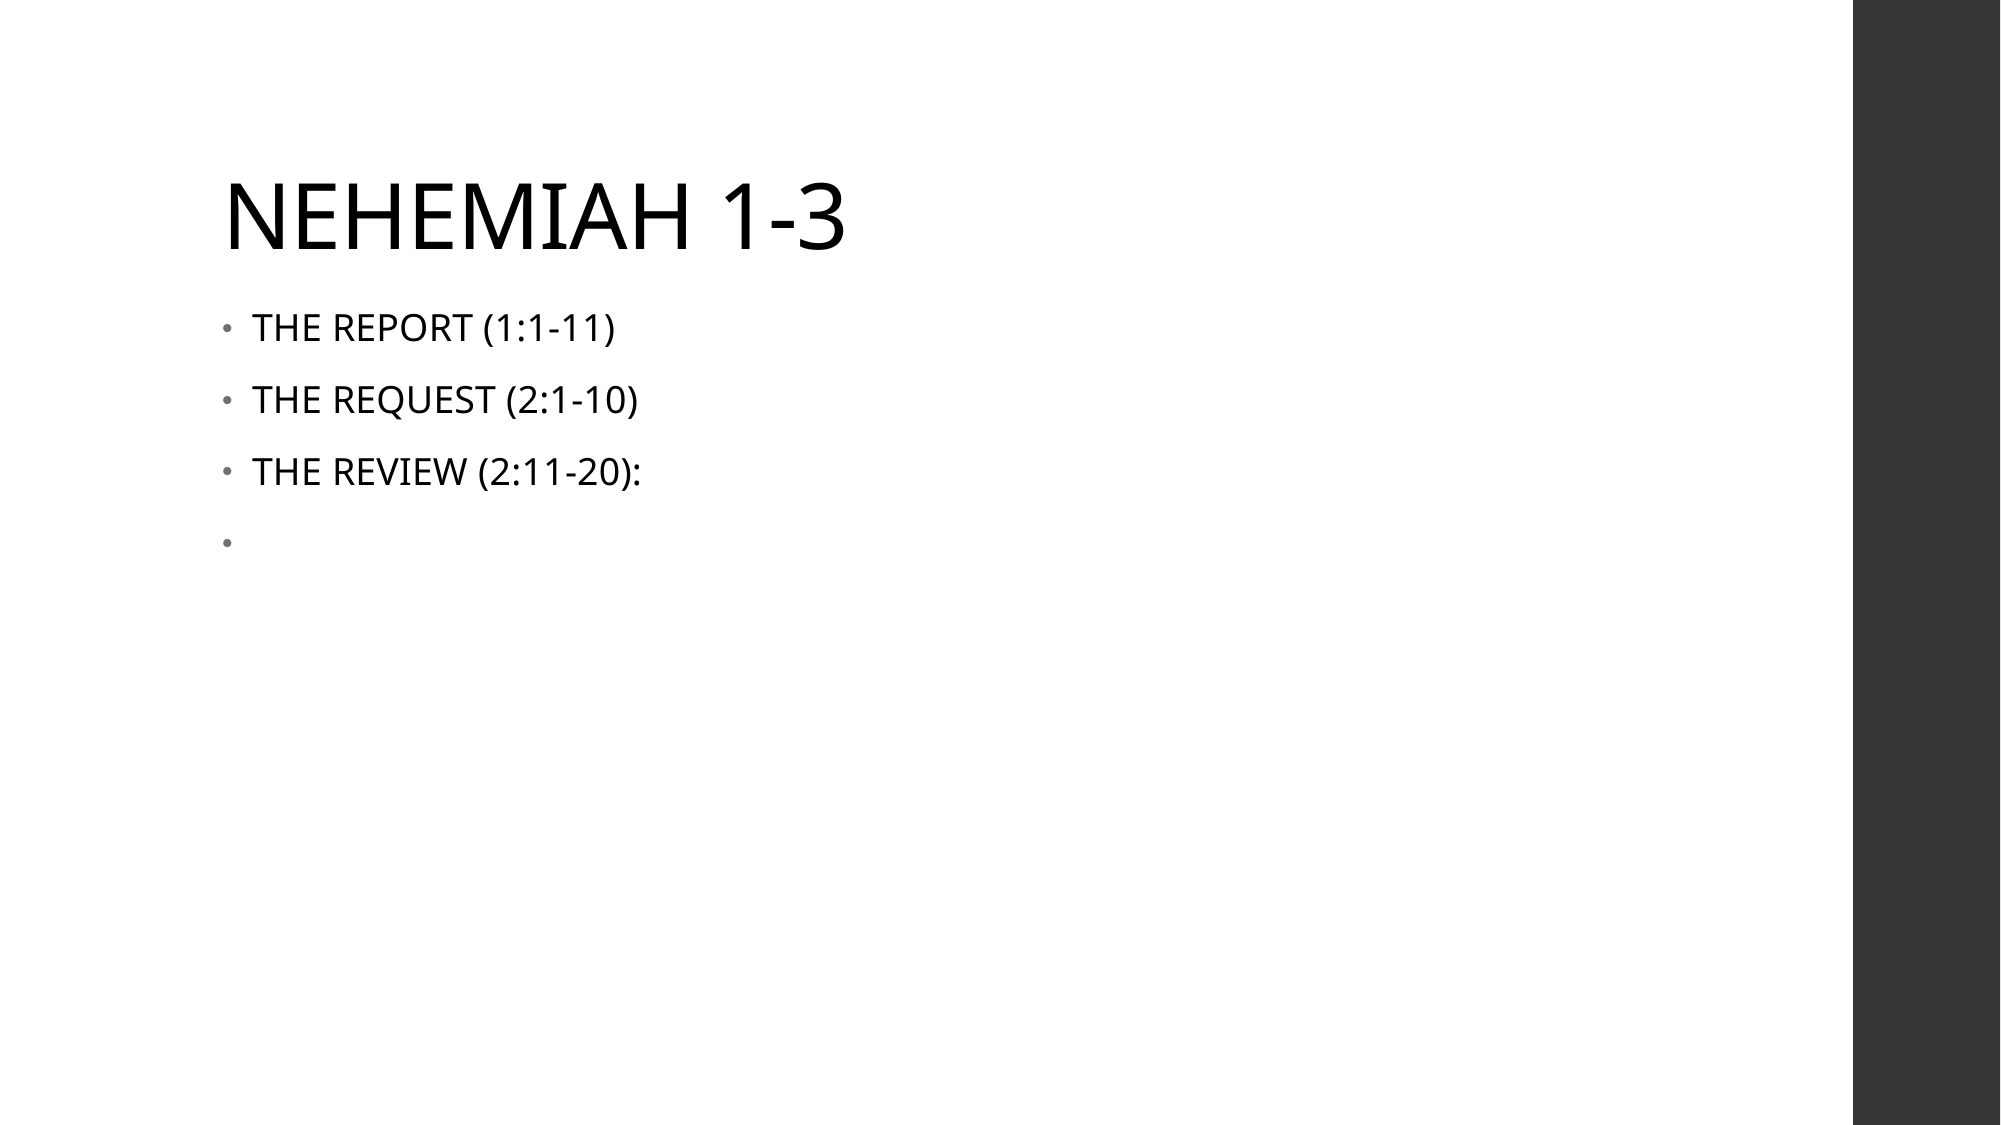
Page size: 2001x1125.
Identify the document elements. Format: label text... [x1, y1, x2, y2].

title NEHEMIAH 1-3 [206, 60, 1797, 278]
list THE REPORT (1:1-11) THE REQUEST (2:1-10) THE REVIEW (2:11-20): [206, 299, 1617, 1014]
